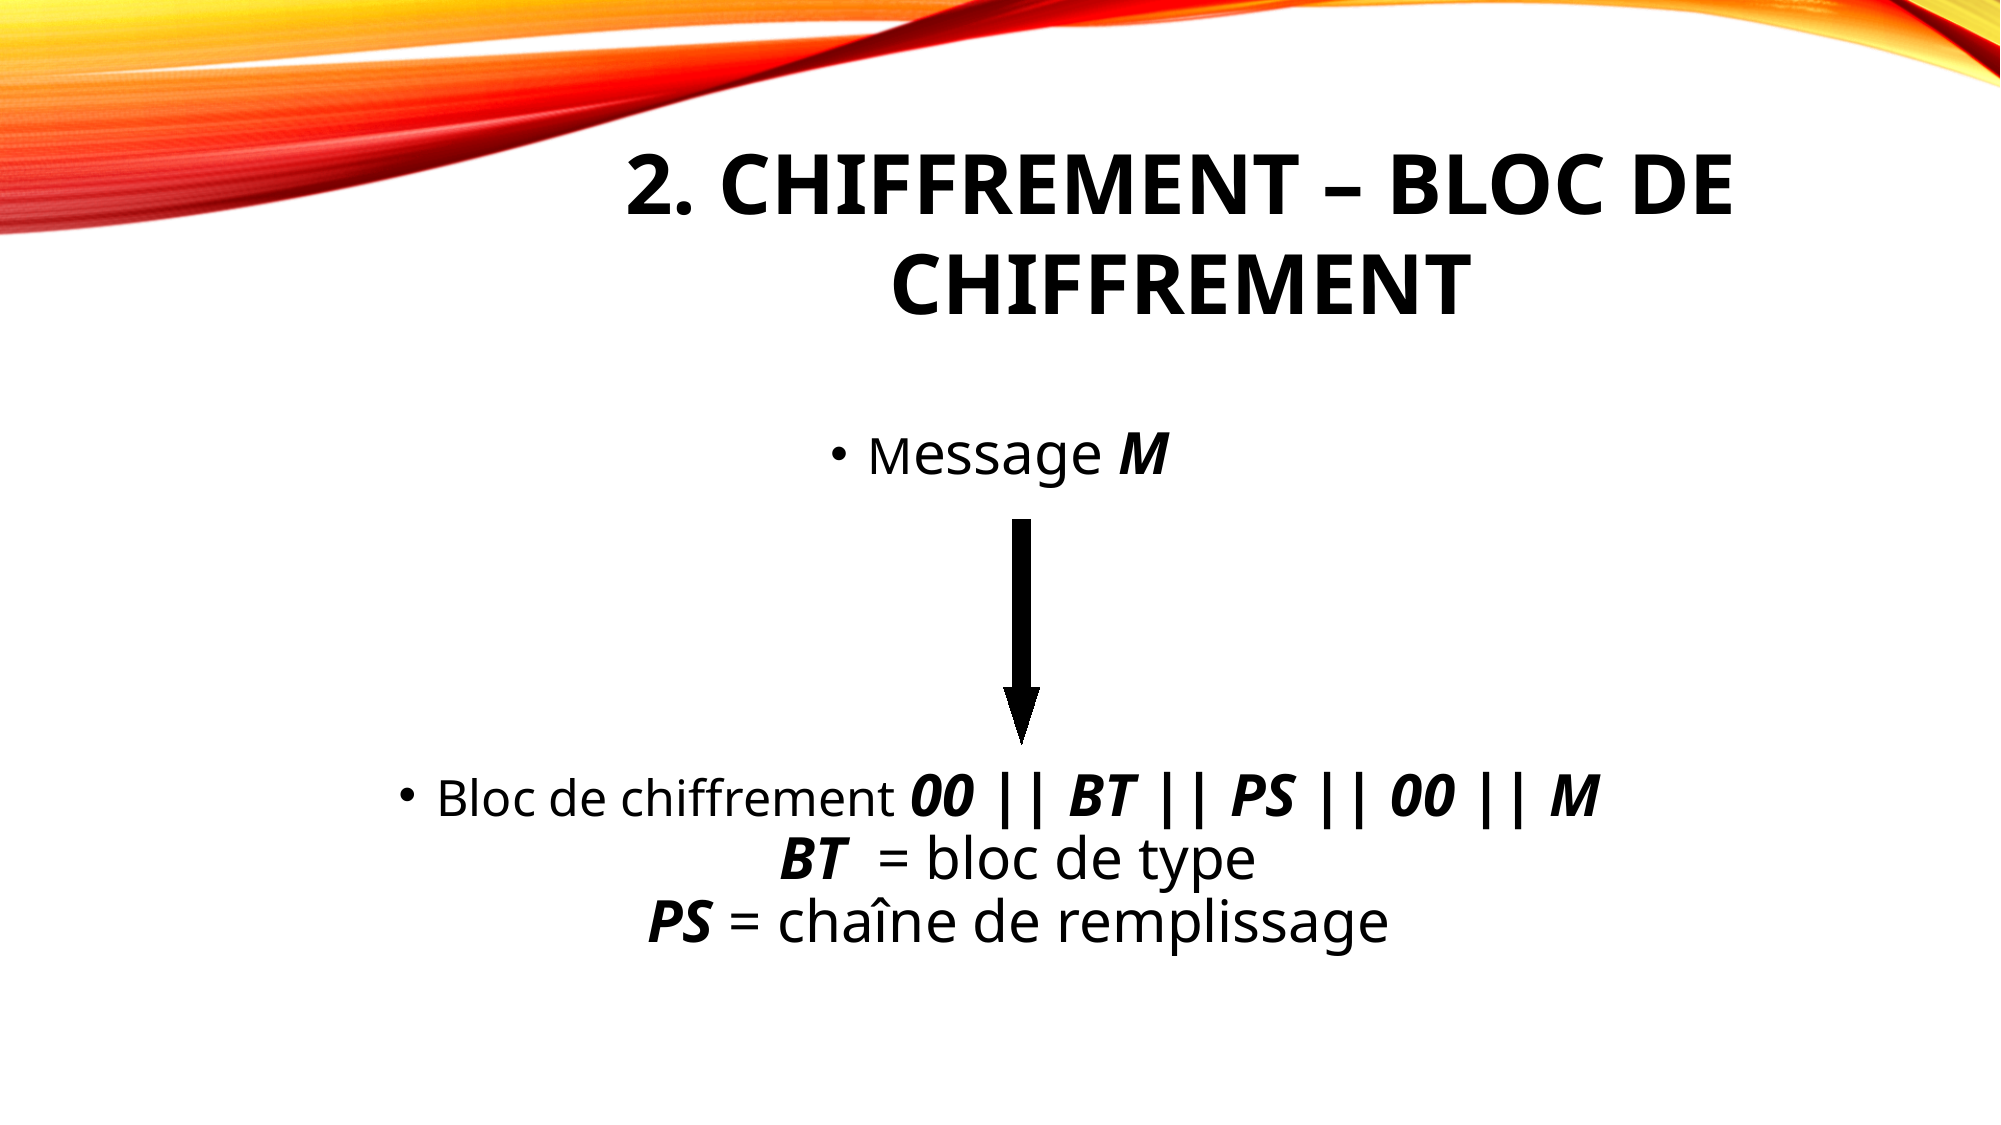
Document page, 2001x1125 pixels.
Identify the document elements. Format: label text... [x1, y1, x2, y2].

text_box 2. Chiffrement – bloc de chiffrement [474, 125, 1888, 338]
picture [0, 0, 2000, 237]
text_box Message M Bloc de chiffrement 00 || BT || PS || 00 || M BT = bloc de type PS = chaîne de remplissage [112, 360, 1888, 1021]
text_box [1003, 519, 1040, 745]
